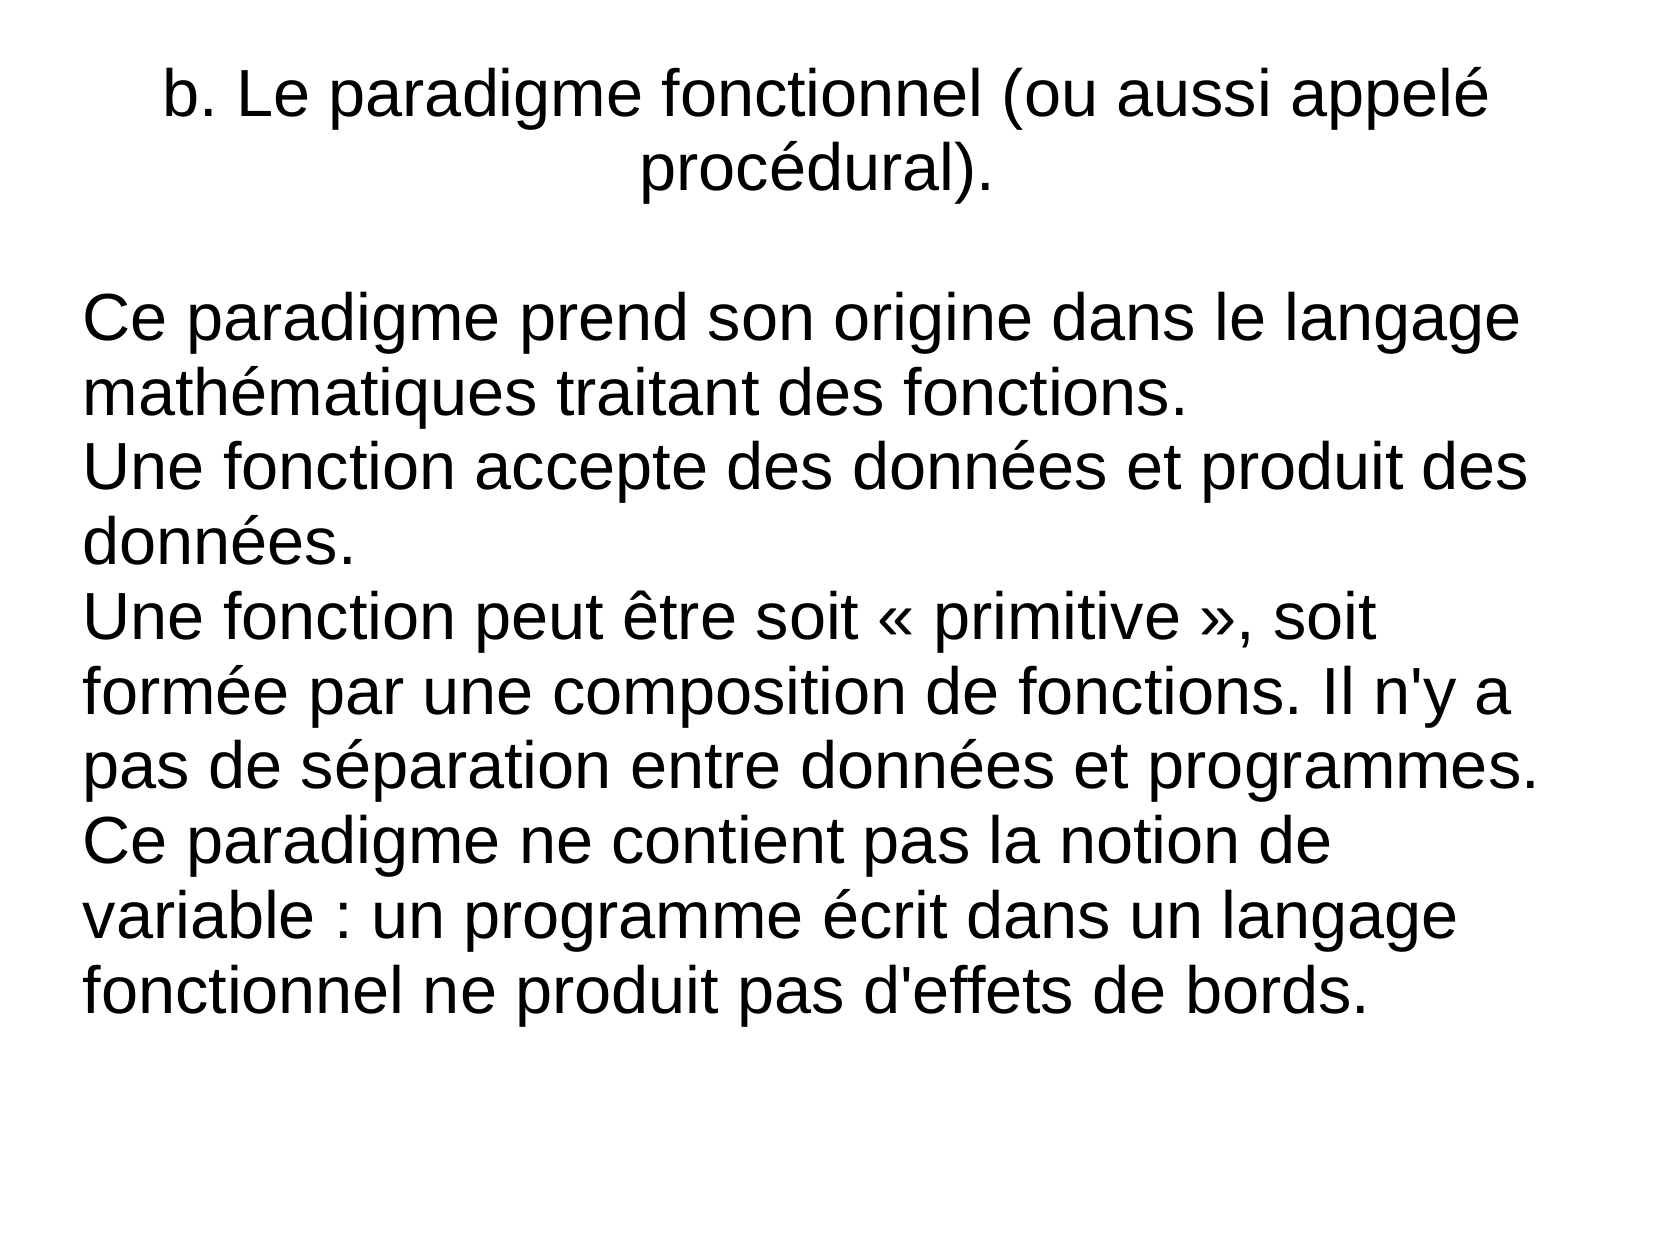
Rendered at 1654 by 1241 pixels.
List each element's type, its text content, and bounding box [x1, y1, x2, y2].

subtitle b. Le paradigme fonctionnel (ou aussi appelé procédural). Ce paradigme prend son origine dans le langage mathématiques traitant des fonctions. Une fonction accepte des données et produit des données. Une fonction peut être soit « primitive », soit formée par une composition de fonctions. Il n'y a pas de séparation entre données et programmes. Ce paradigme ne contient pas la notion de variable : un programme écrit dans un langage fonctionnel ne produit pas d'effets de bords. [82, 0, 1571, 1241]
